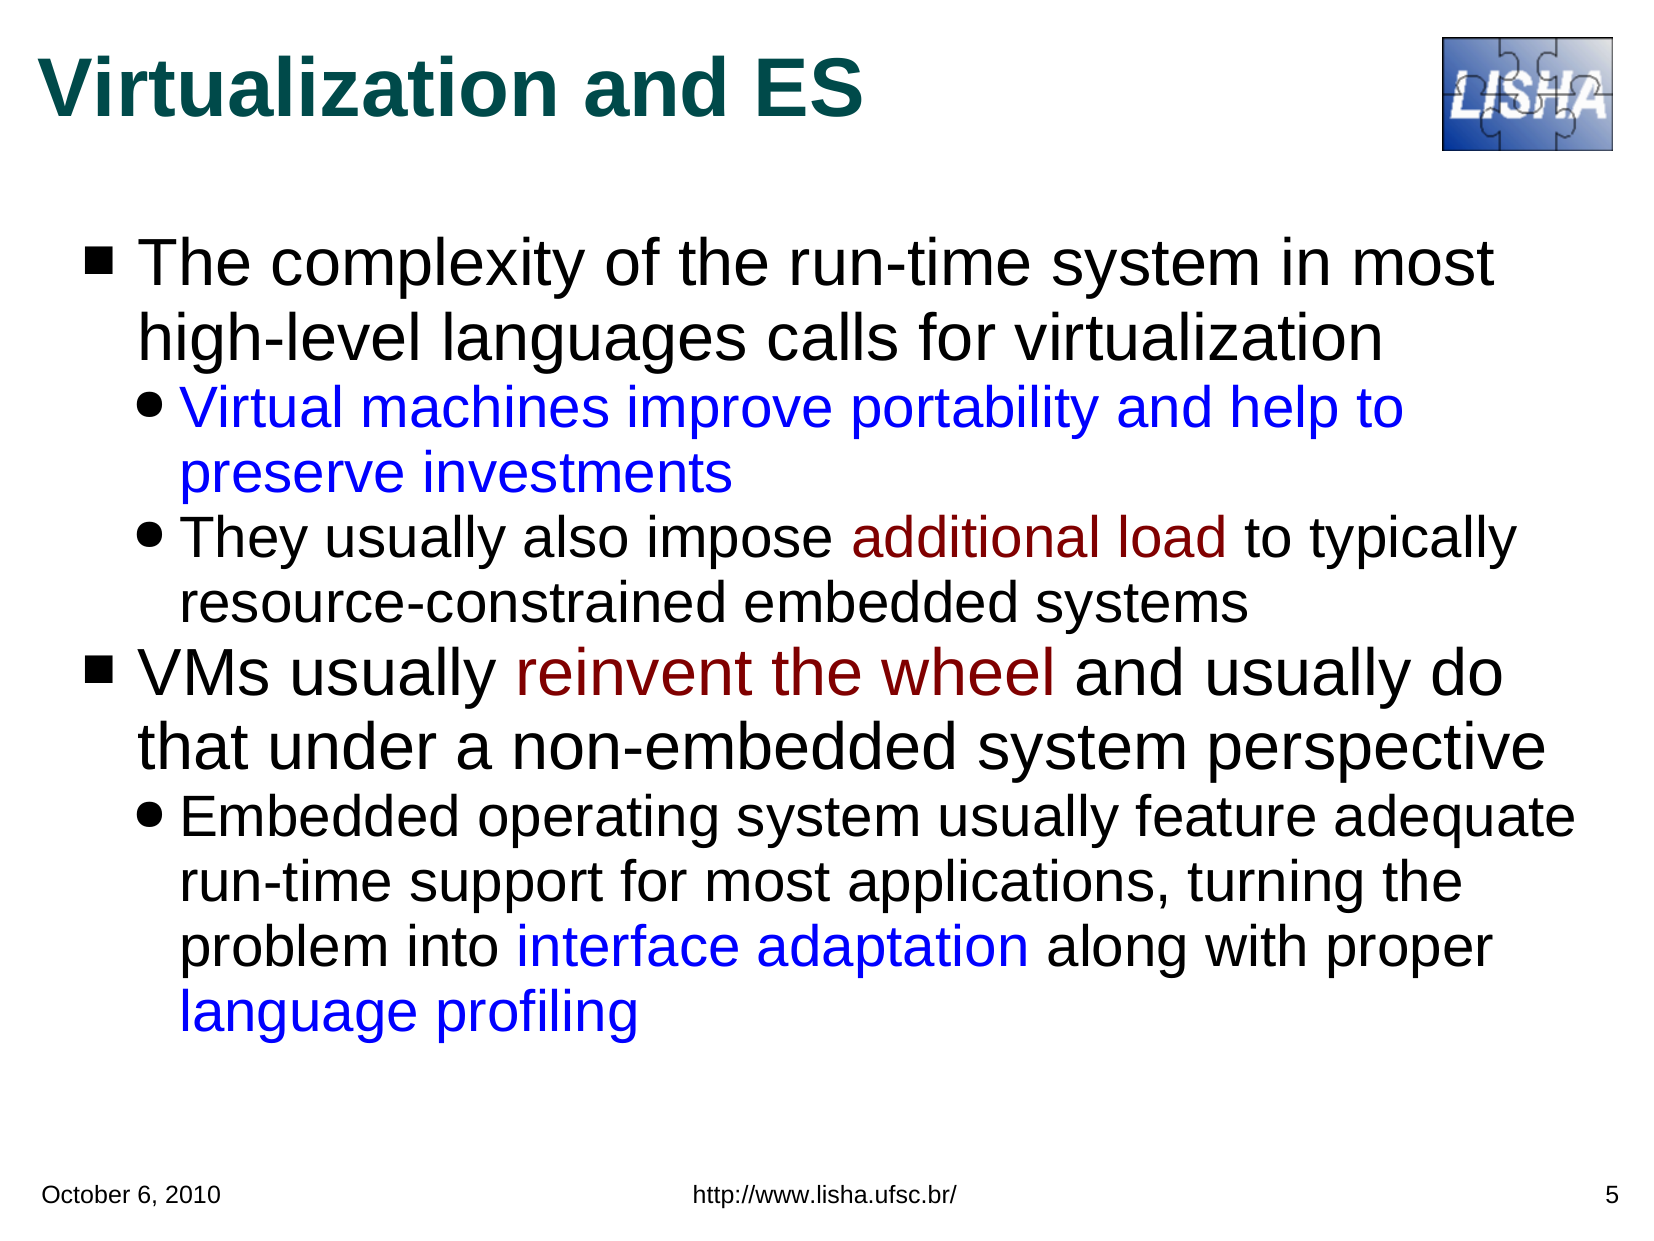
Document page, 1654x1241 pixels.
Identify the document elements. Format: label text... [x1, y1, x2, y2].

picture [1442, 37, 1613, 151]
list The complexity of the run-time system in most high-level languages calls for virtualization Virtual machines improve portability and help to preserve investments They usually also impose additional load to typically resource-constrained embedded systems VMs usually reinvent the wheel and usually do that under a non-embedded system perspective Embedded operating system usually feature adequate run-time support for most applications, turning the problem into interface adaptation along with proper language profiling [37, 225, 1613, 1163]
title Virtualization and ES [37, 37, 1426, 151]
